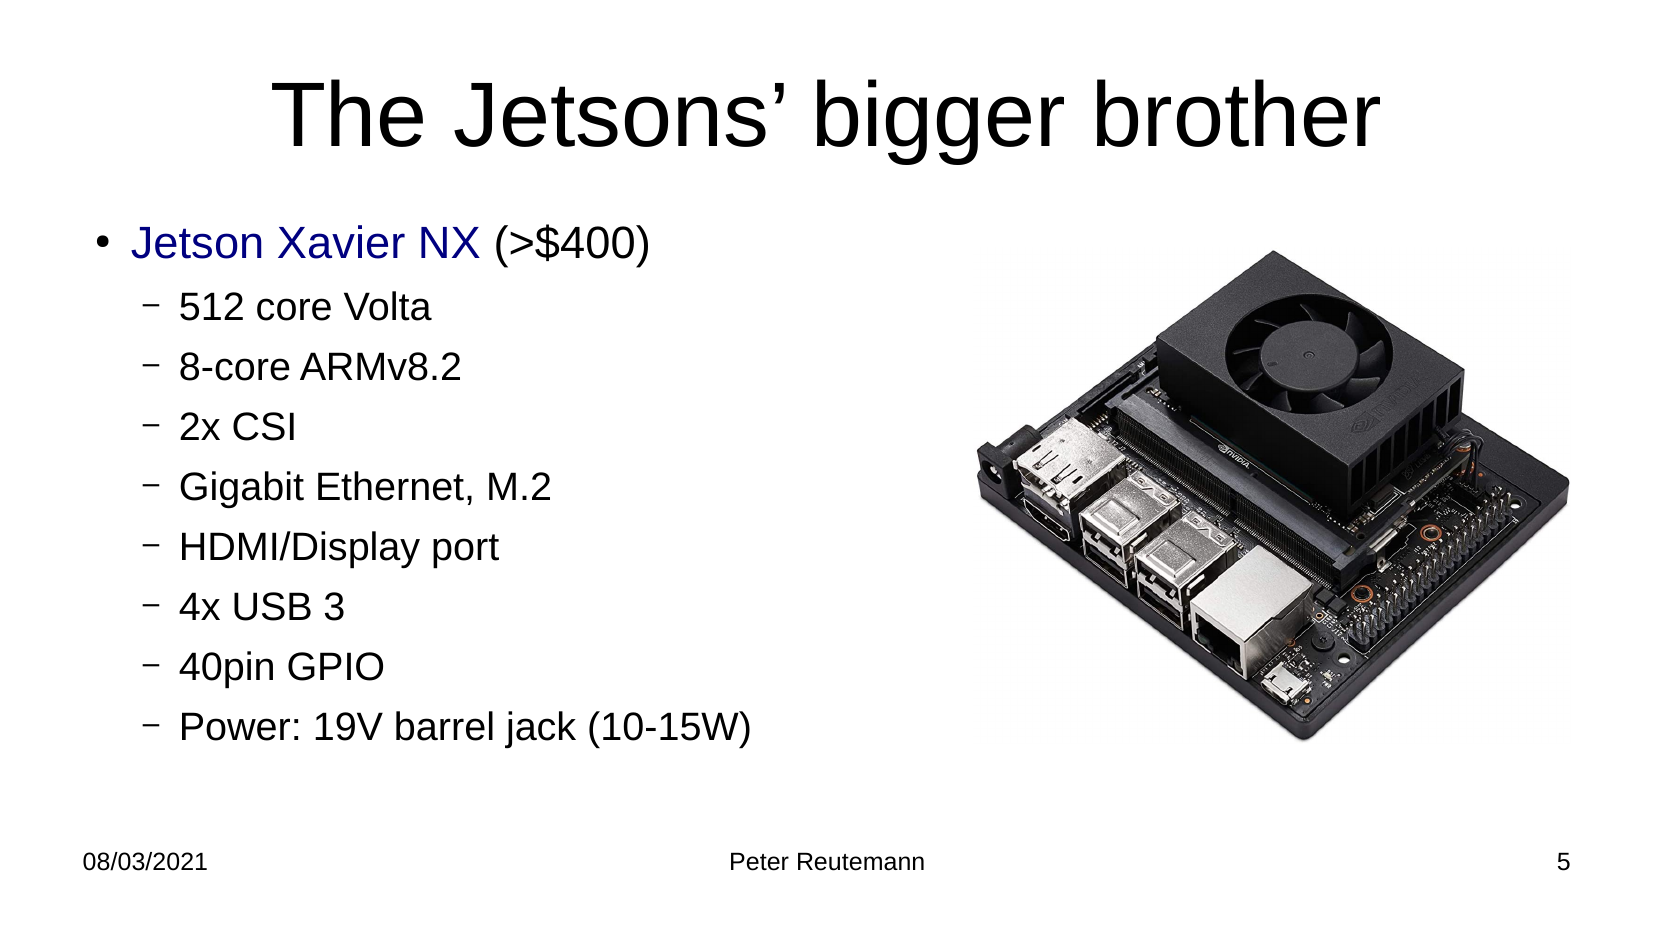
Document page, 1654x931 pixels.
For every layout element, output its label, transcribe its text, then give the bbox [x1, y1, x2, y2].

list Jetson Xavier NX (>$400) 512 core Volta 8-core ARMv8.2 2x CSI Gigabit Ethernet, M.2 HDMI/Display port 4x USB 3 40pin GPIO Power: 19V barrel jack (10-15W) [82, 217, 1571, 758]
picture [973, 247, 1571, 744]
title The Jetsons’ bigger brother [82, 37, 1571, 193]
